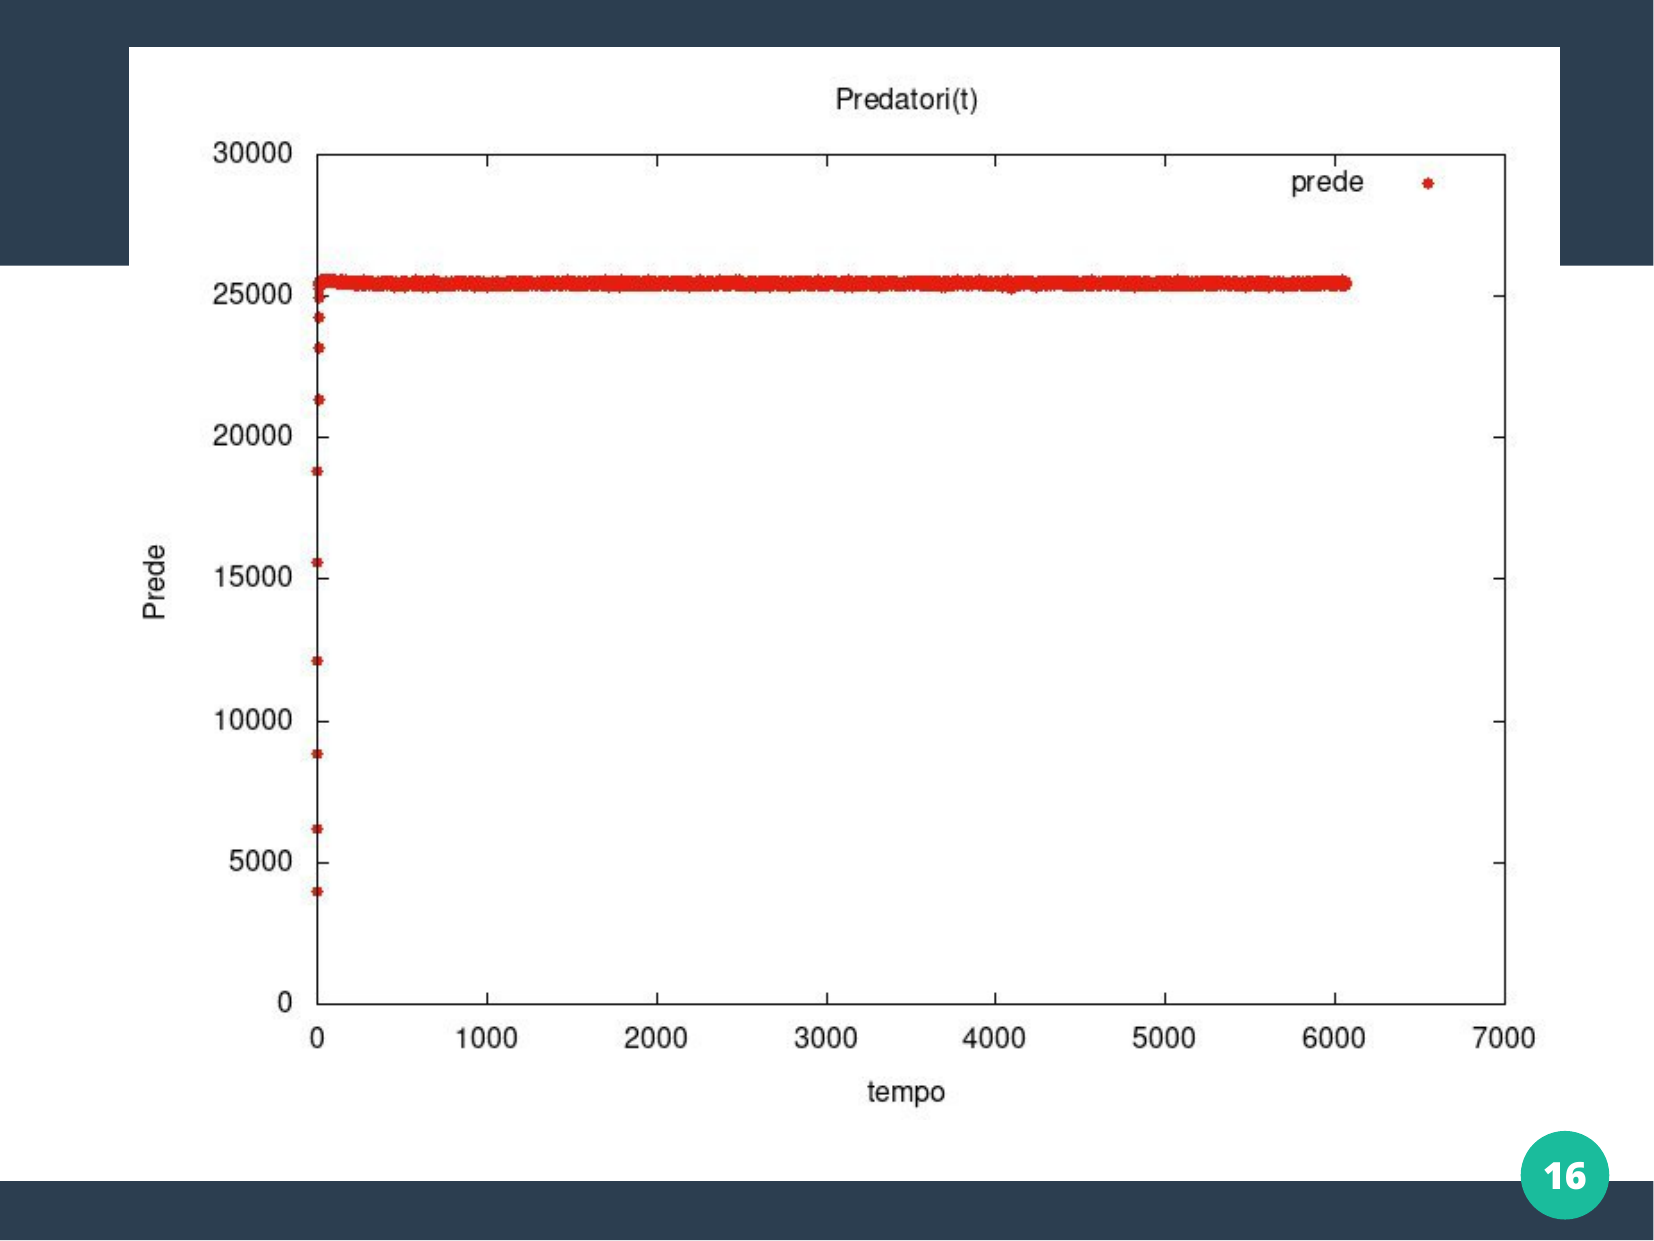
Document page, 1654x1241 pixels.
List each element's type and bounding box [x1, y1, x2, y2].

picture [129, 47, 1560, 1120]
